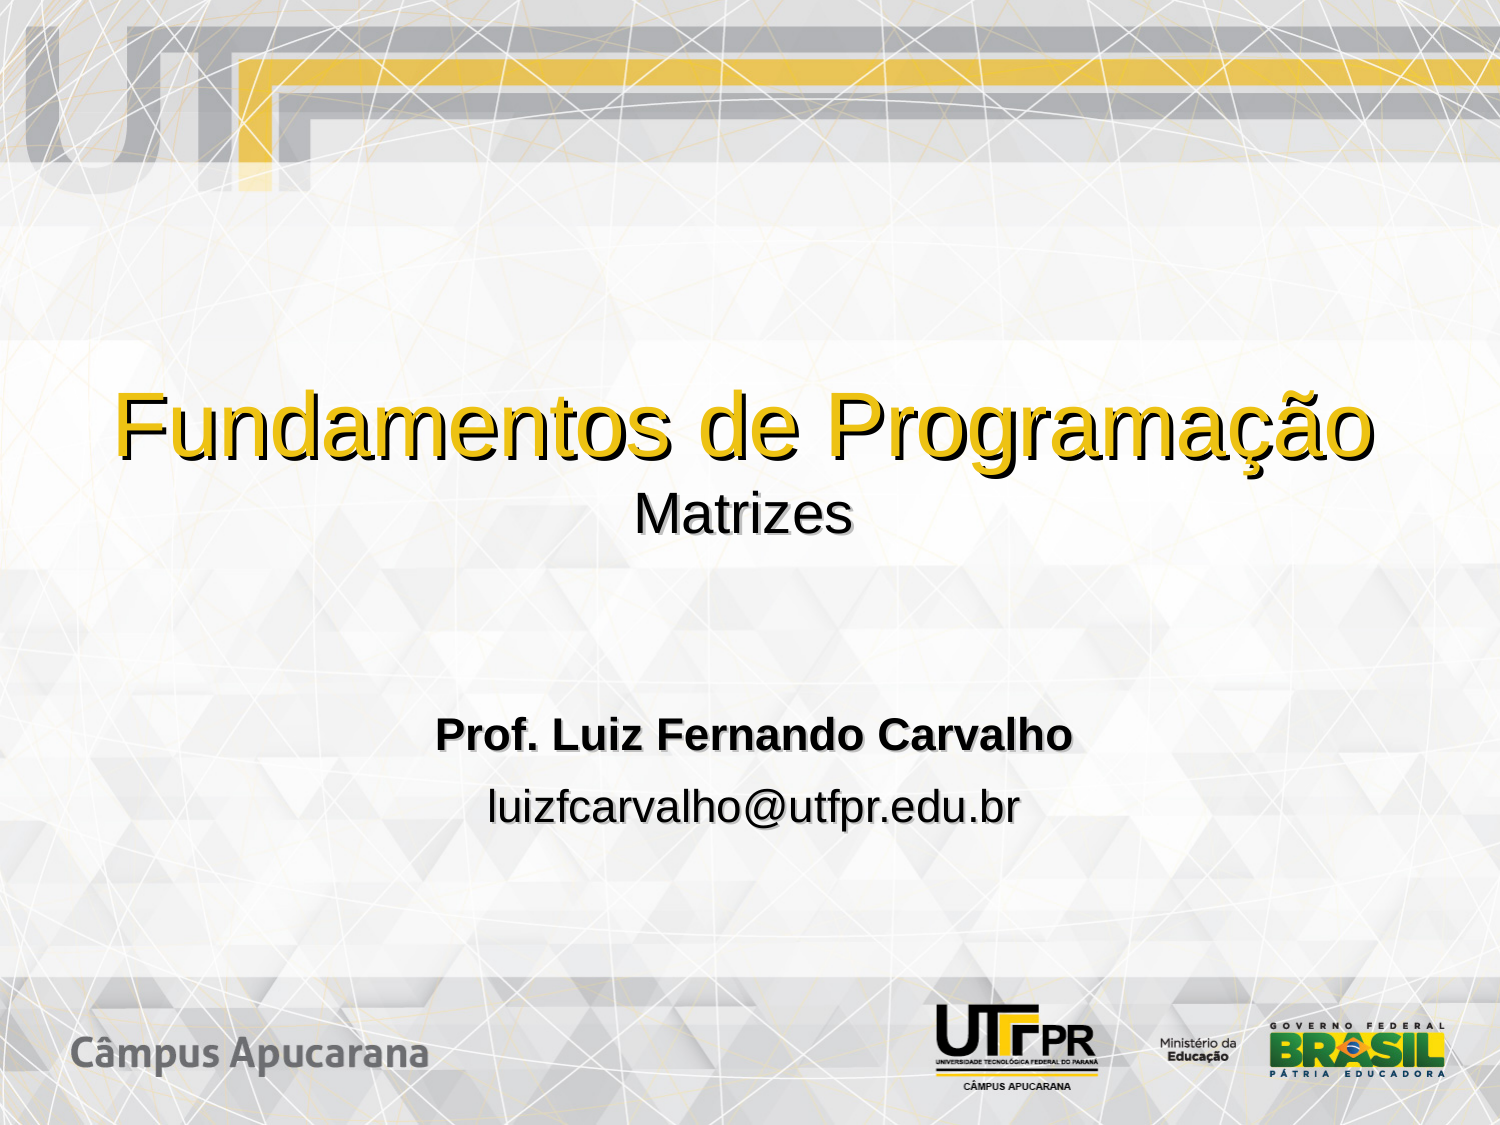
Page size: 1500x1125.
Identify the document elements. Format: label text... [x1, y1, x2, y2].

title Fundamentos de Programação Matrizes [11, 342, 1476, 567]
picture [0, 0, 1500, 1125]
subtitle Prof. Luiz Fernando Carvalho luizfcarvalho@utfpr.edu.br [79, 696, 1430, 1040]
